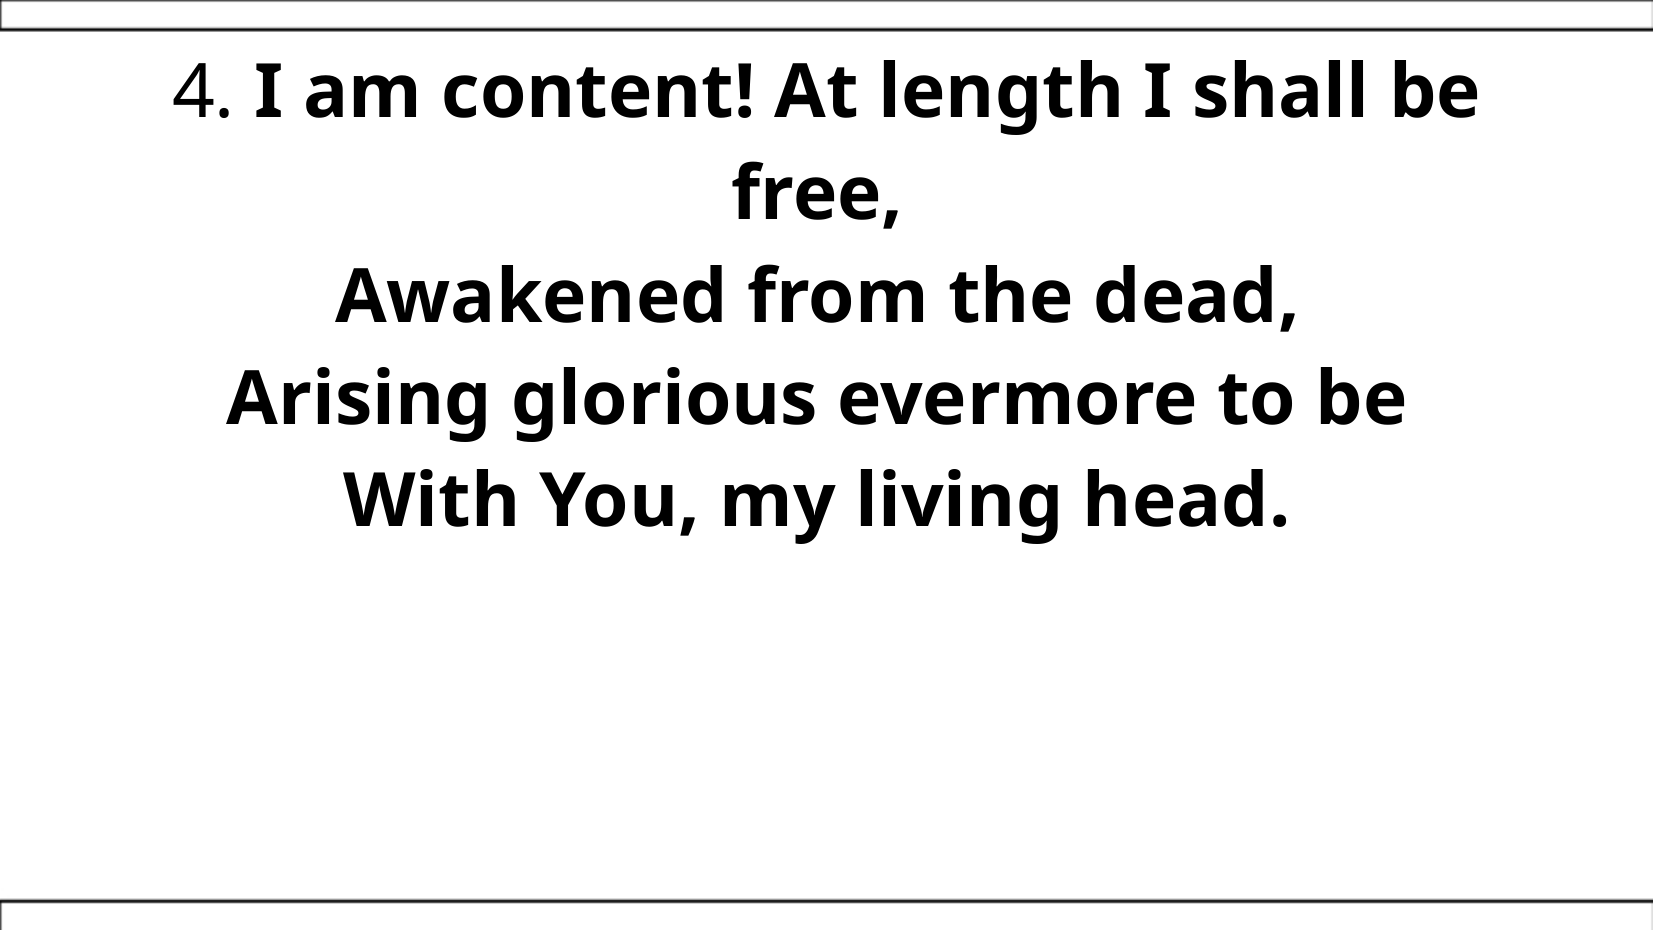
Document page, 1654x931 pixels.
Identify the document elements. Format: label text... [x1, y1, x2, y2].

text_box 4. I am content! At length I shall be free, Awakened from the dead, Arising glorious evermore to be With You, my living head. [75, 30, 1561, 445]
picture [0, 0, 1653, 930]
